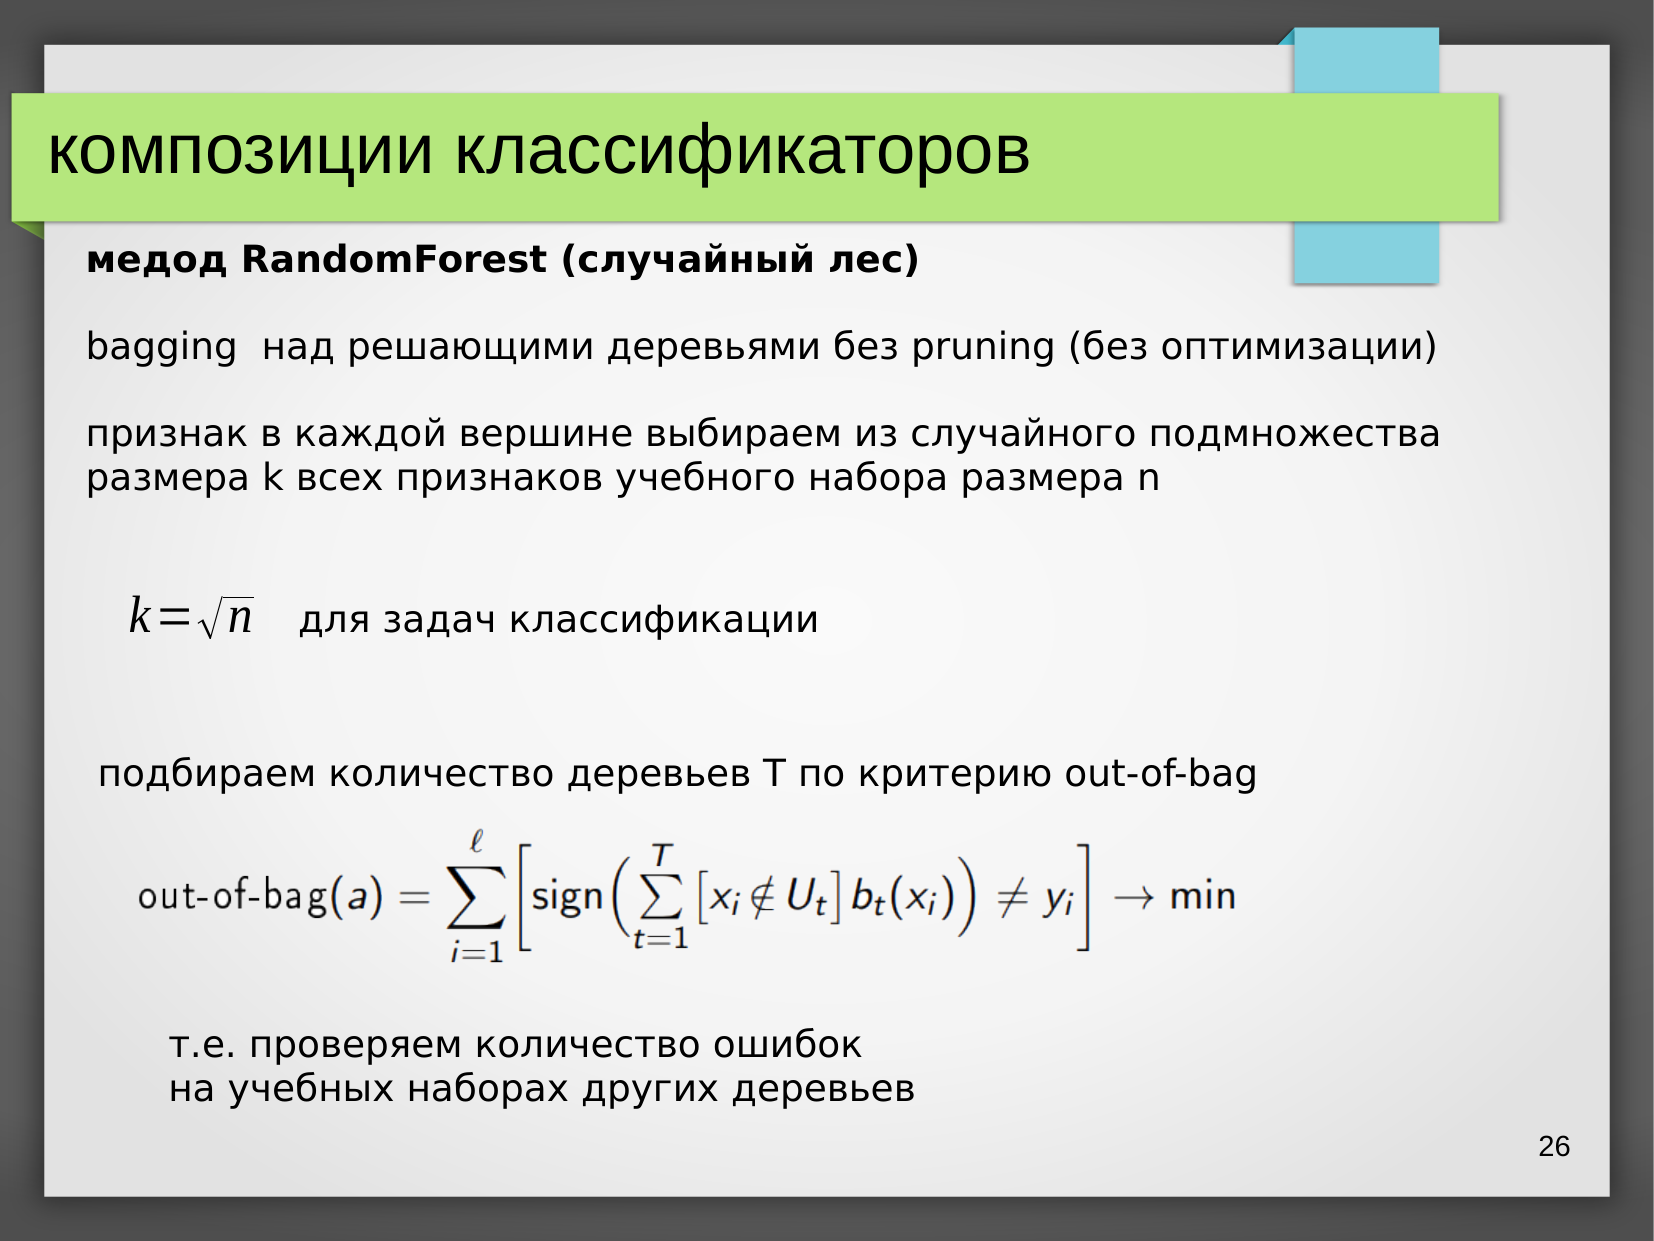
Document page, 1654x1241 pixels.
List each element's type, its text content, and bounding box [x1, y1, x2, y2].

picture [0, 0, 1654, 1241]
chart [121, 593, 260, 650]
text_box подбираем количество деревьев T по критерию out-of-bag [82, 744, 1571, 803]
text_box медод RandomForest (случайный лес) bagging над решающими деревьями без pruning (без оптимизации) признак в каждой вершине выбираем из случайного подмножества размера k всех признаков учебного набора размера n [70, 230, 1548, 507]
text_box для задач классификации [283, 589, 866, 649]
title композиции классификаторов [47, 109, 1501, 189]
text_box т.е. проверяем количество ошибок на учебных наборах других деревьев [153, 1015, 957, 1145]
